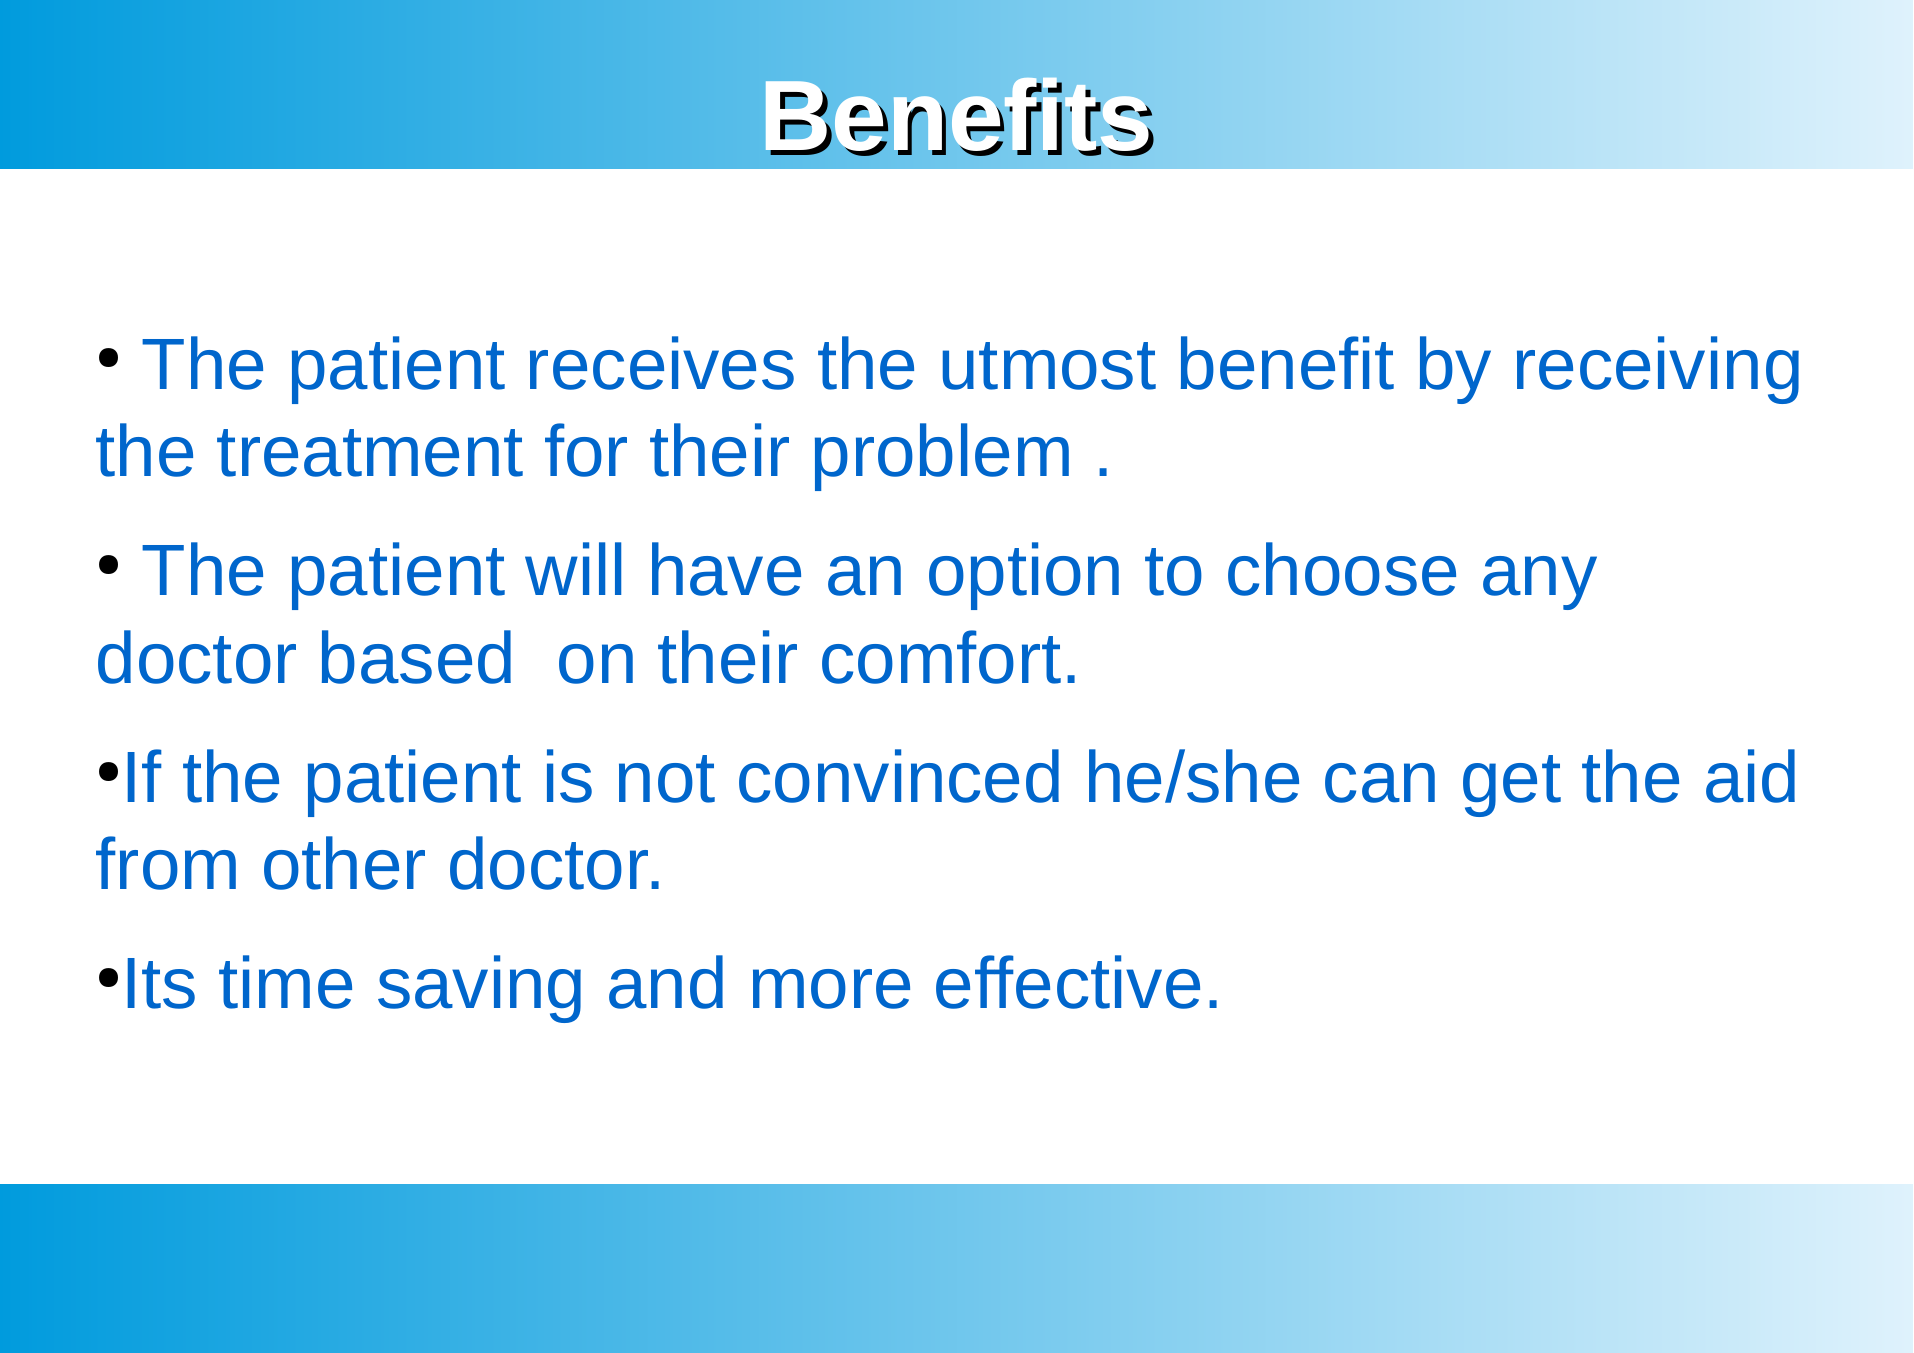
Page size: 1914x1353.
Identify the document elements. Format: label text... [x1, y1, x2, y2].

title Benefits [95, 53, 1818, 168]
list The patient receives the utmost benefit by receiving the treatment for their problem . The patient will have an option to choose any doctor based on their comfort. If the patient is not convinced he/she can get the aid from other doctor. Its time saving and more effective. [95, 316, 1818, 1101]
